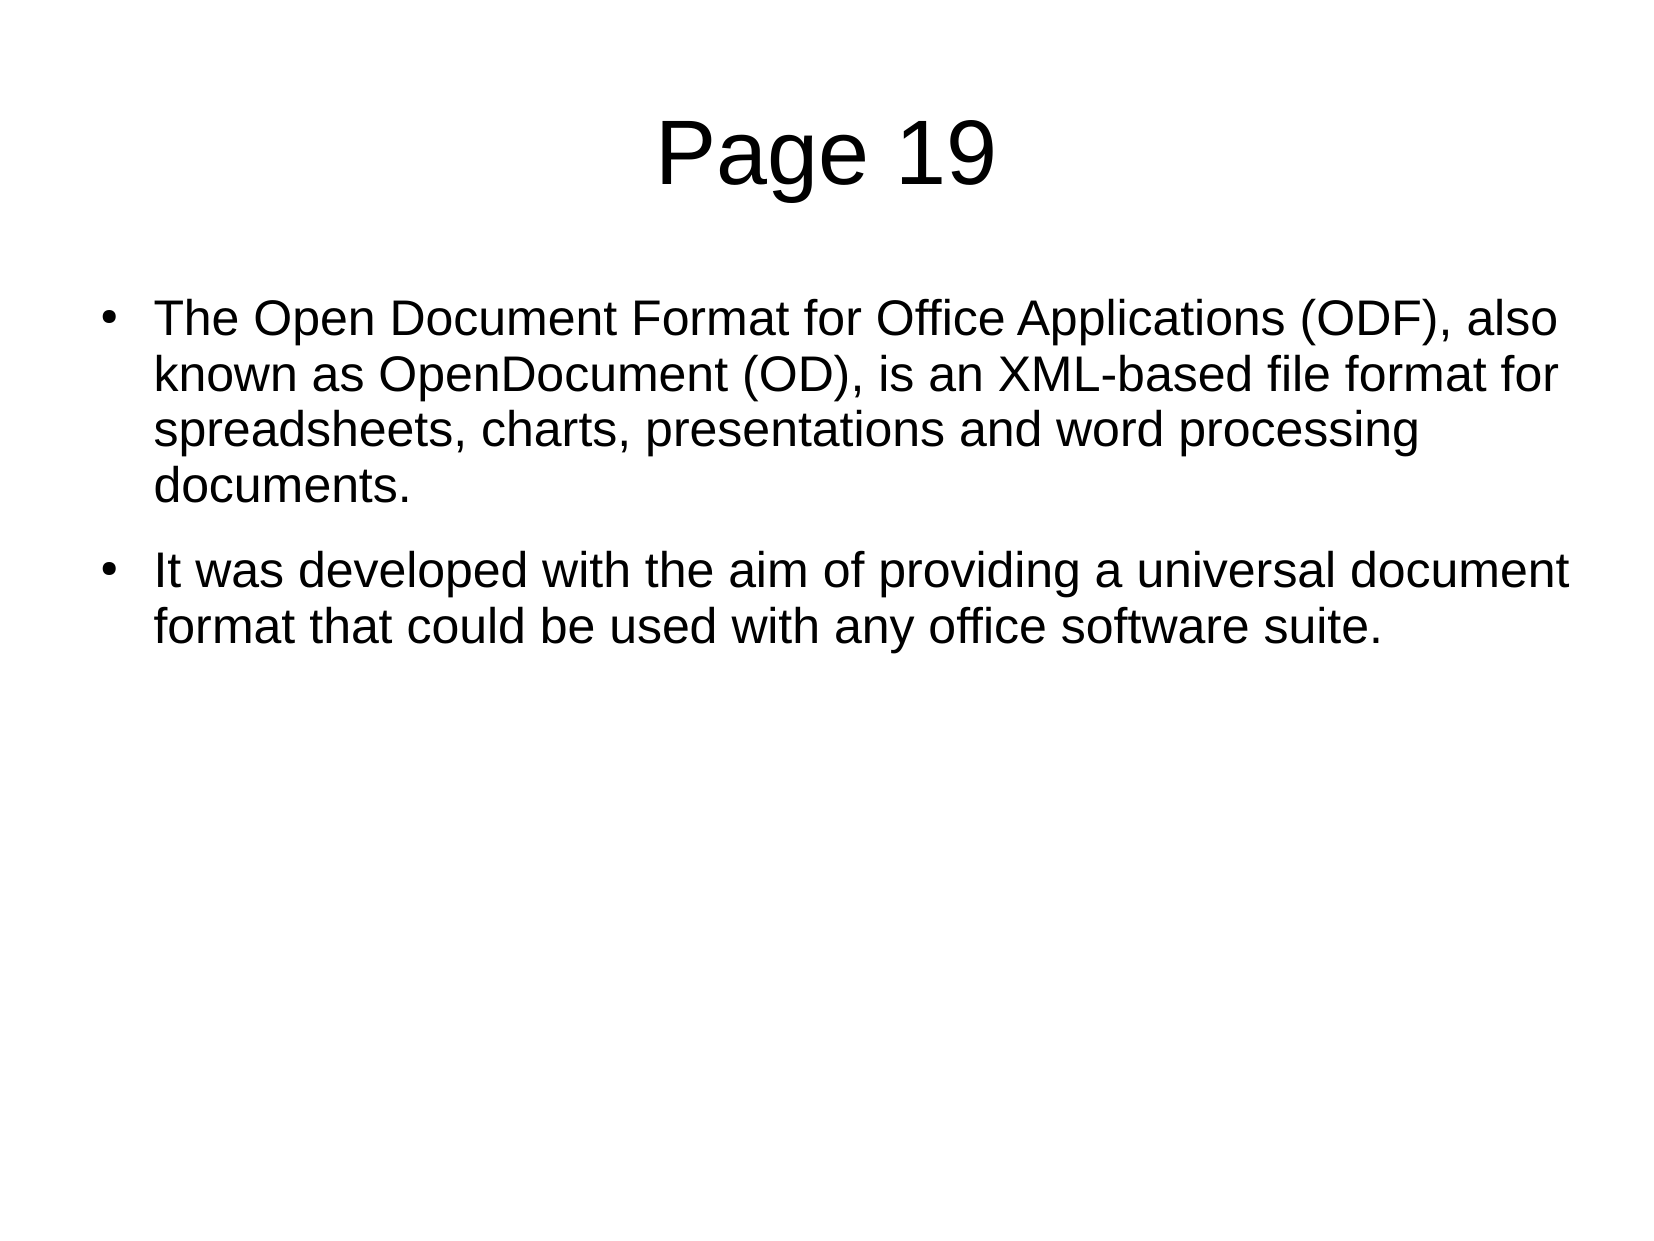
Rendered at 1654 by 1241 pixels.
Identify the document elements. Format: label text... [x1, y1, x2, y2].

title Page 19 [82, 49, 1571, 257]
list The Open Document Format for Office Applications (ODF), also known as OpenDocument (OD), is an XML-based file format for spreadsheets, charts, presentations and word processing documents. It was developed with the aim of providing a universal document format that could be used with any office software suite. [82, 290, 1571, 1109]
